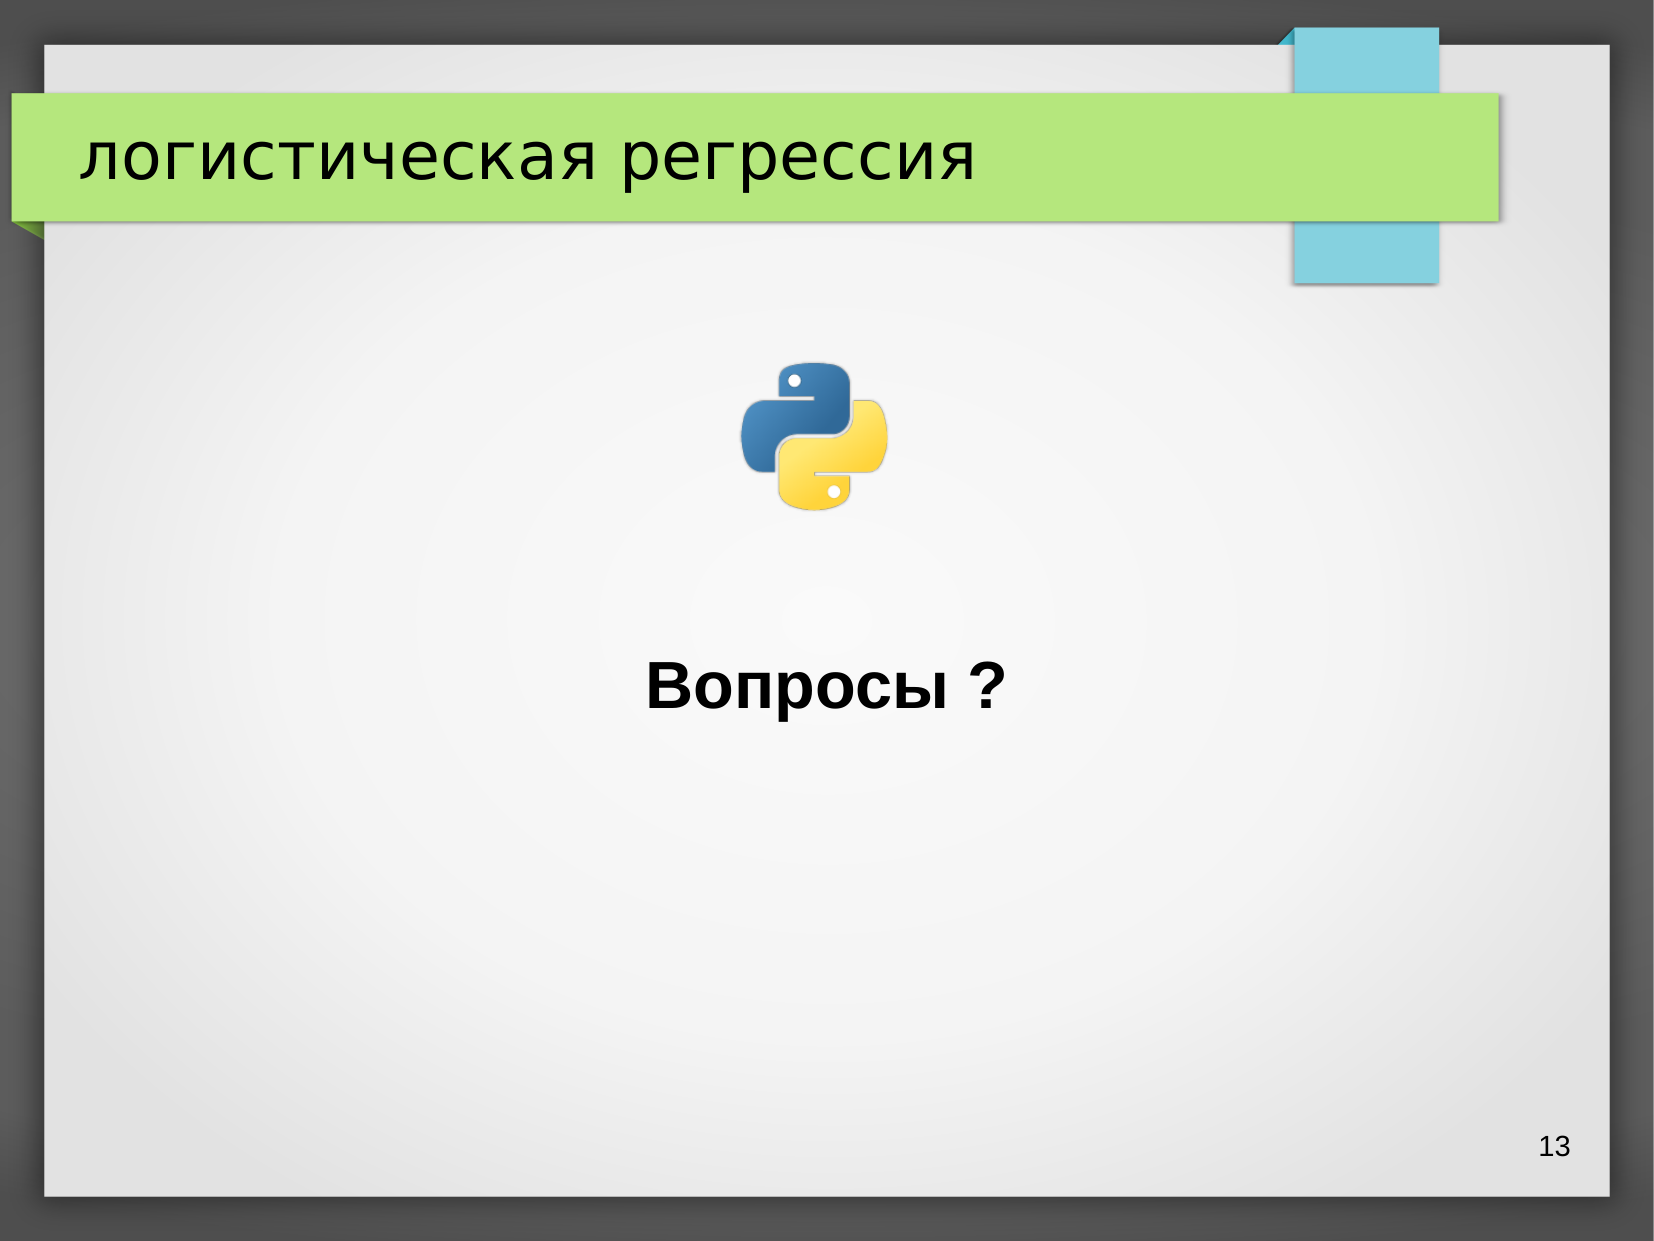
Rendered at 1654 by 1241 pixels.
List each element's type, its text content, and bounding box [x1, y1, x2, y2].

title логистическая регрессия [78, 108, 1461, 205]
subtitle Вопросы ? [82, 236, 1571, 1134]
picture [0, 0, 1654, 1241]
